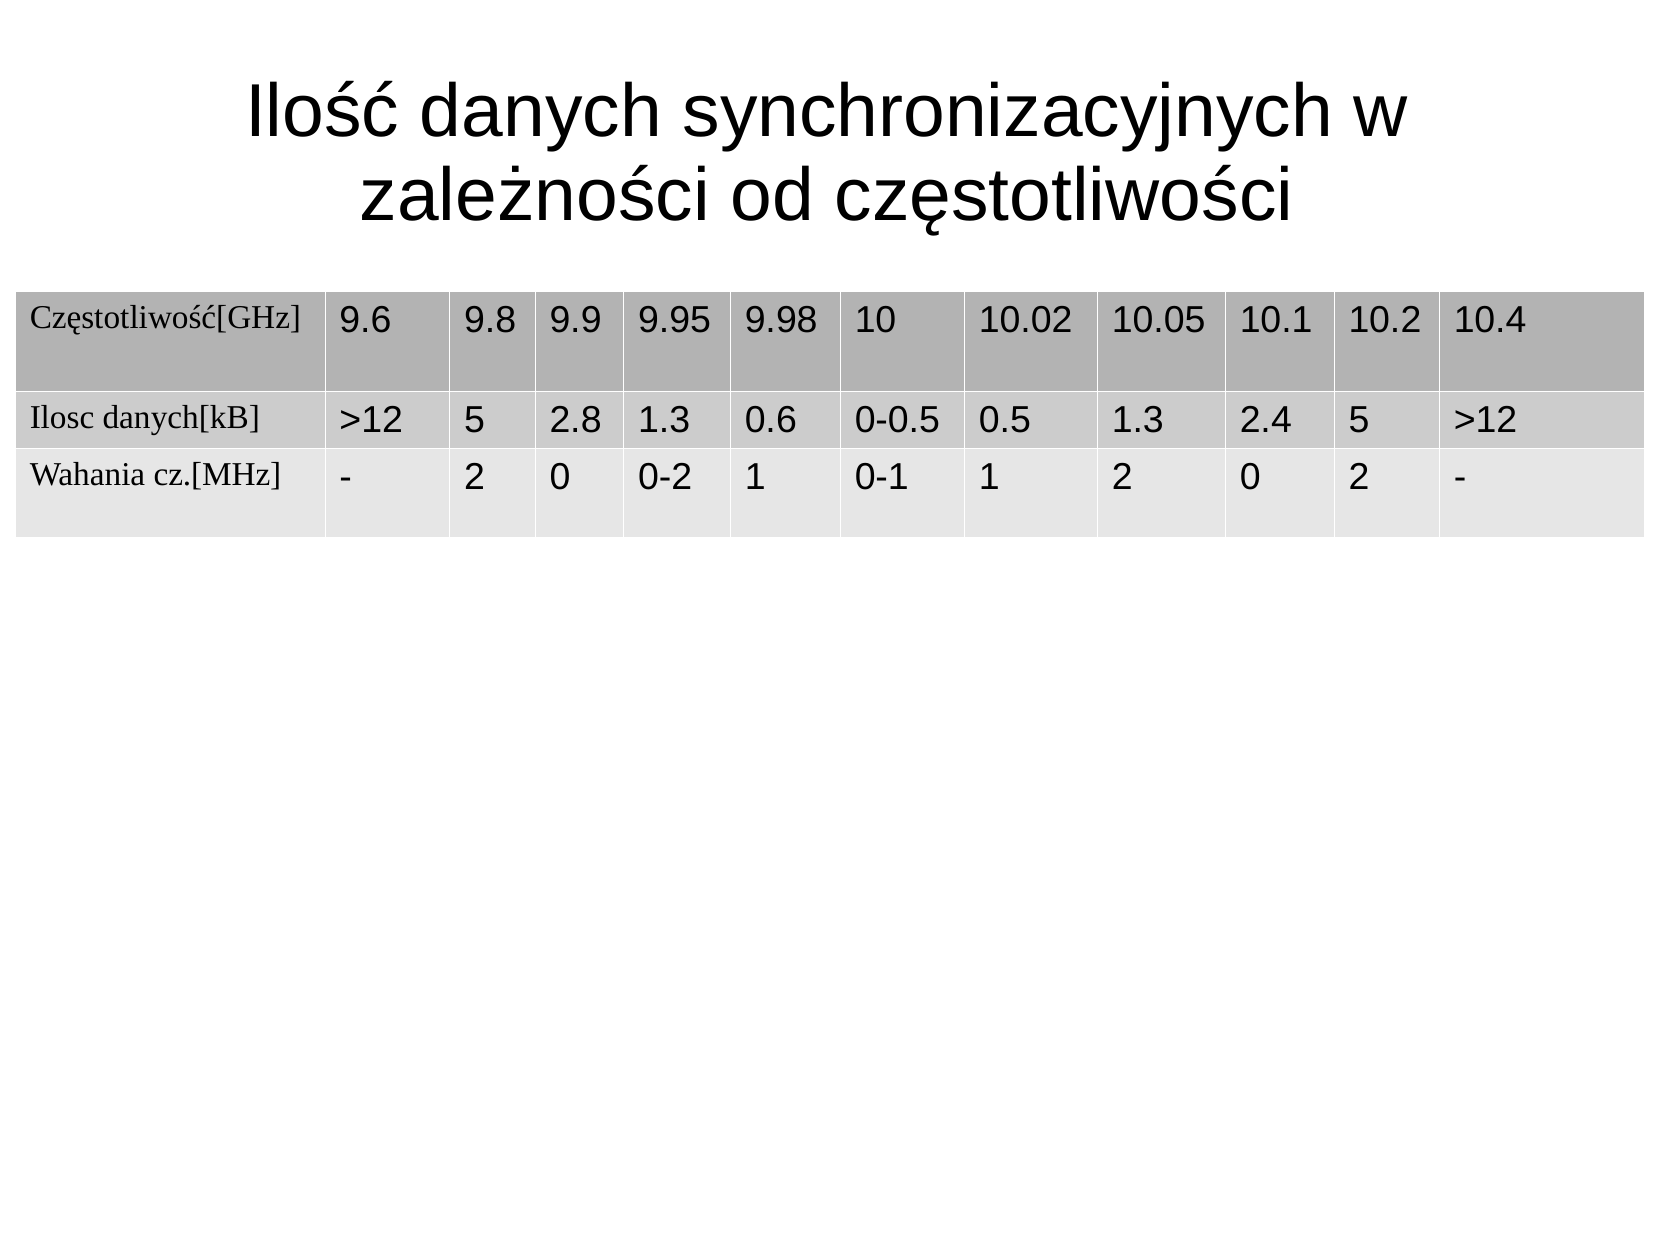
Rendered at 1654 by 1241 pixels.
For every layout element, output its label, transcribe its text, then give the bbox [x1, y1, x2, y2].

table_cell 2 [1098, 449, 1225, 537]
table_header 9.95 [624, 292, 730, 391]
table_header 10.05 [1098, 292, 1225, 391]
table_cell 1.3 [1098, 392, 1225, 448]
table_cell >12 [326, 392, 449, 448]
table_cell 0-1 [841, 449, 964, 537]
table_cell - [1440, 449, 1644, 537]
table_header 10.02 [965, 292, 1097, 391]
table_cell 2.8 [536, 392, 623, 448]
table_header 9.9 [536, 292, 623, 391]
table_cell 0 [1226, 449, 1334, 537]
table_cell 0.6 [731, 392, 840, 448]
table_cell 0 [536, 449, 623, 537]
table_cell Ilosc danych[kB] [16, 392, 325, 448]
table_header 10 [841, 292, 964, 391]
table_header 10.2 [1335, 292, 1439, 391]
table_cell 0-0.5 [841, 392, 964, 448]
table_cell 2 [1335, 449, 1439, 537]
table_header 9.8 [450, 292, 535, 391]
table_cell 2.4 [1226, 392, 1334, 448]
table_cell 1.3 [624, 392, 730, 448]
table_cell 2 [450, 449, 535, 537]
table_cell 5 [450, 392, 535, 448]
table_cell 0-2 [624, 449, 730, 537]
table_cell - [326, 449, 449, 537]
table_cell >12 [1440, 392, 1644, 448]
table_cell 1 [965, 449, 1097, 537]
table_header 9.6 [326, 292, 449, 391]
table_cell 5 [1335, 392, 1439, 448]
table_cell 1 [731, 449, 840, 537]
table_header 10.1 [1226, 292, 1334, 391]
table_header 10.4 [1440, 292, 1644, 391]
table_cell 0.5 [965, 392, 1097, 448]
table_cell Wahania cz.[MHz] [16, 449, 325, 537]
table_header Częstotliwość[GHz] [16, 292, 325, 391]
table_header 9.98 [731, 292, 840, 391]
title Ilość danych synchronizacyjnych w zależności od częstotliwości [82, 49, 1571, 257]
